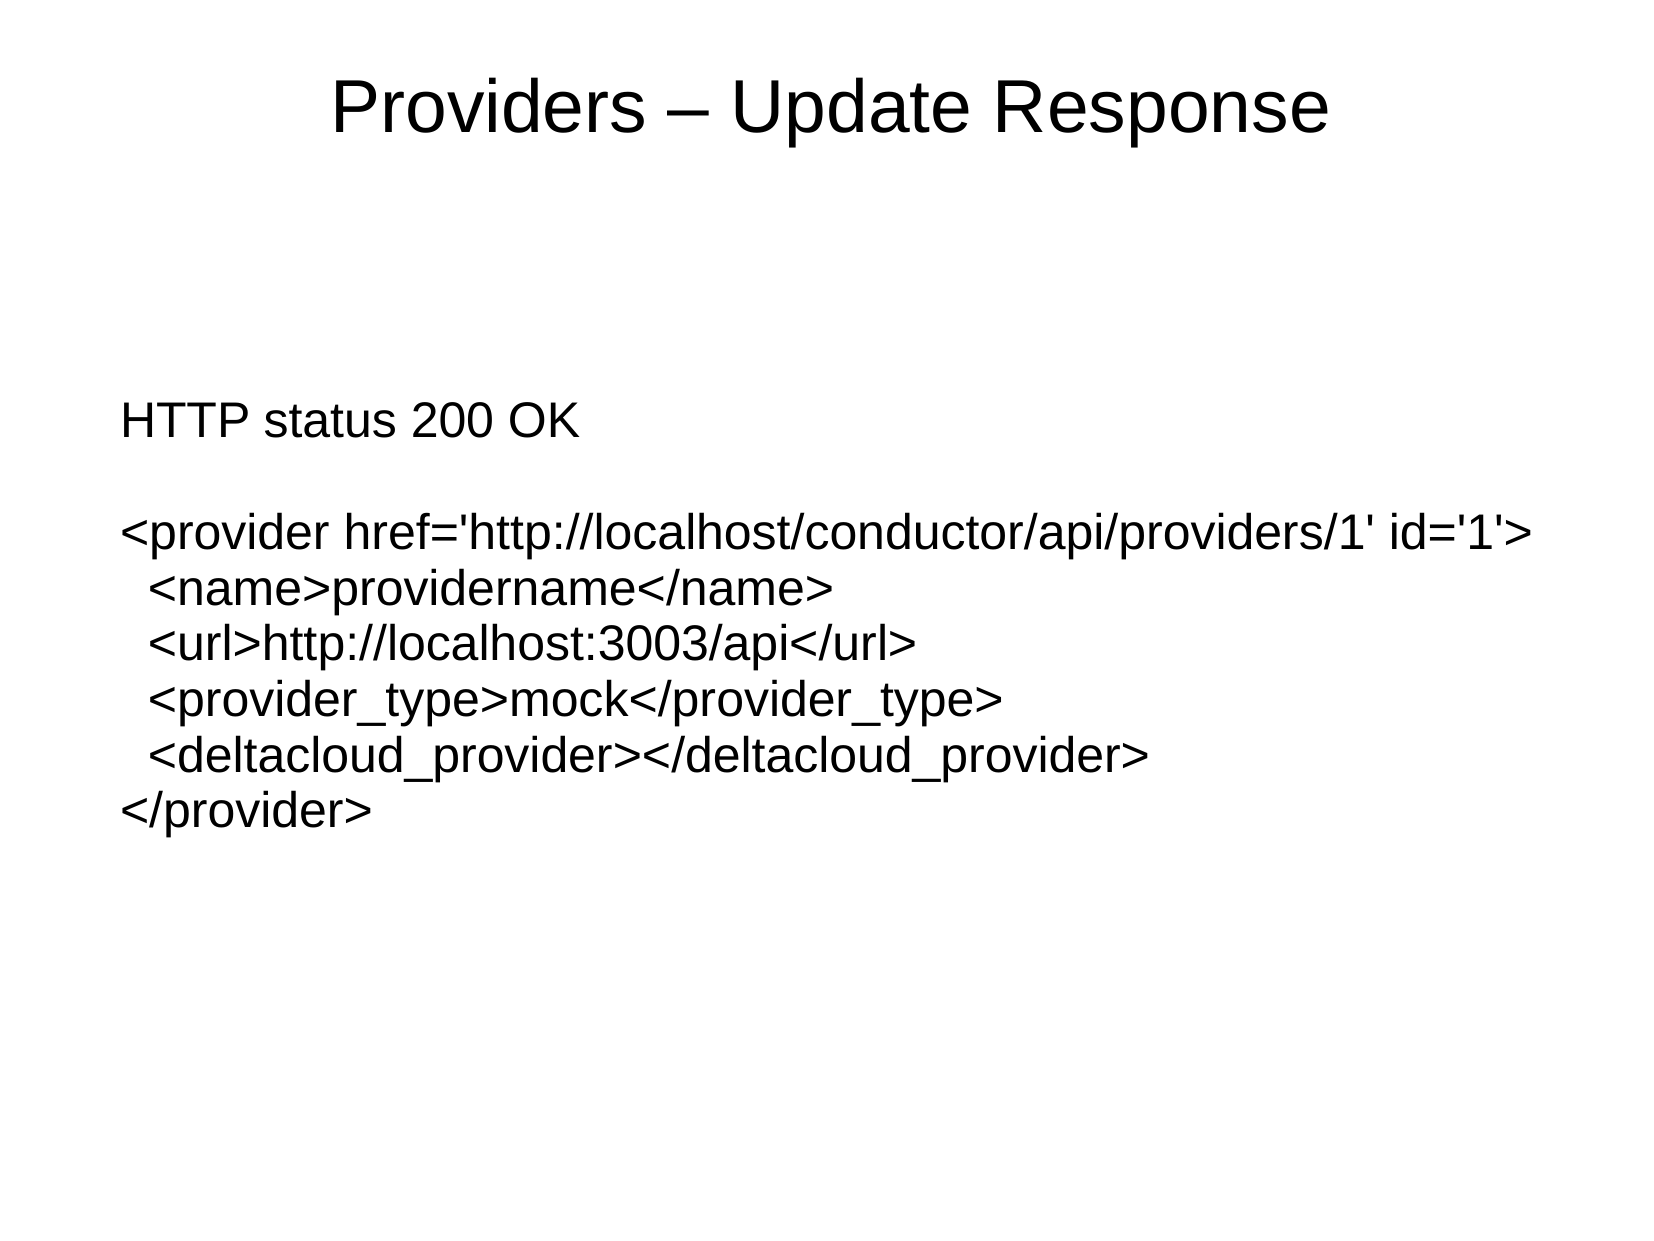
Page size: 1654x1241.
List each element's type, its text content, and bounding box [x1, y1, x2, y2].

title Providers – Update Response [86, 2, 1576, 211]
subtitle HTTP status 200 OK <provider href='http://localhost/conductor/api/providers/1' id='1'> <name>providername</name> <url>http://localhost:3003/api</url> <provider_type>mock</provider_type> <deltacloud_provider></deltacloud_provider> </provider> [119, 339, 1576, 1059]
